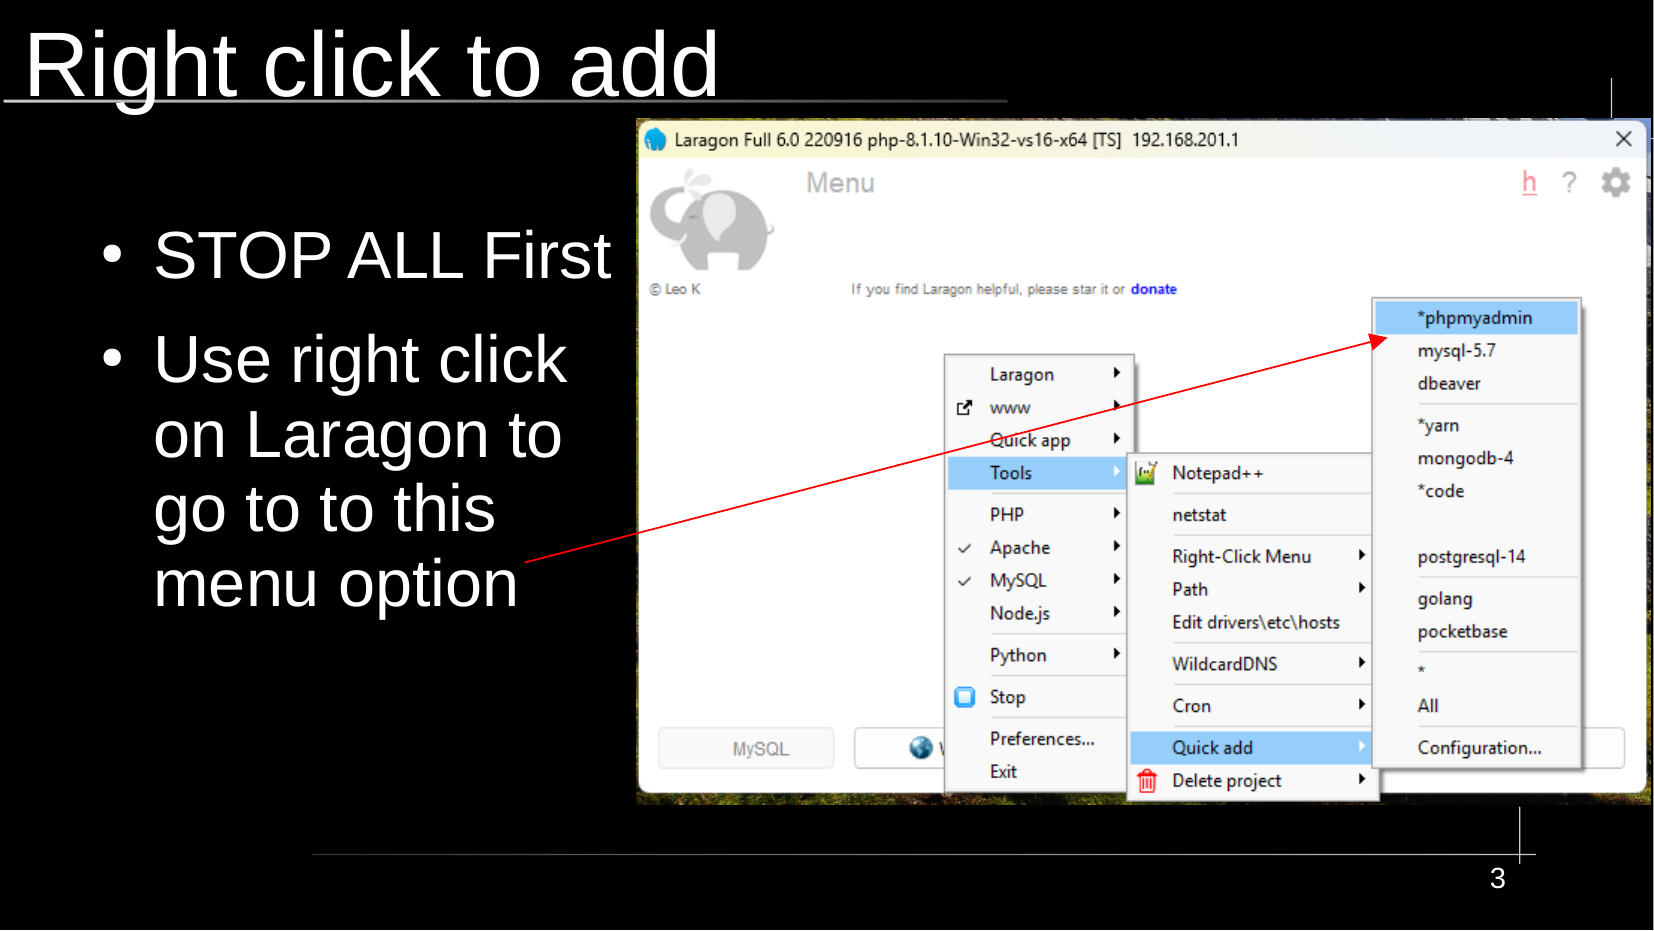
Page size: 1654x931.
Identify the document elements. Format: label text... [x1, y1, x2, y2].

list STOP ALL First Use right click on Laragon to go to to this menu option [82, 217, 636, 758]
picture [636, 118, 1651, 805]
title Right click to add [23, 11, 1589, 119]
